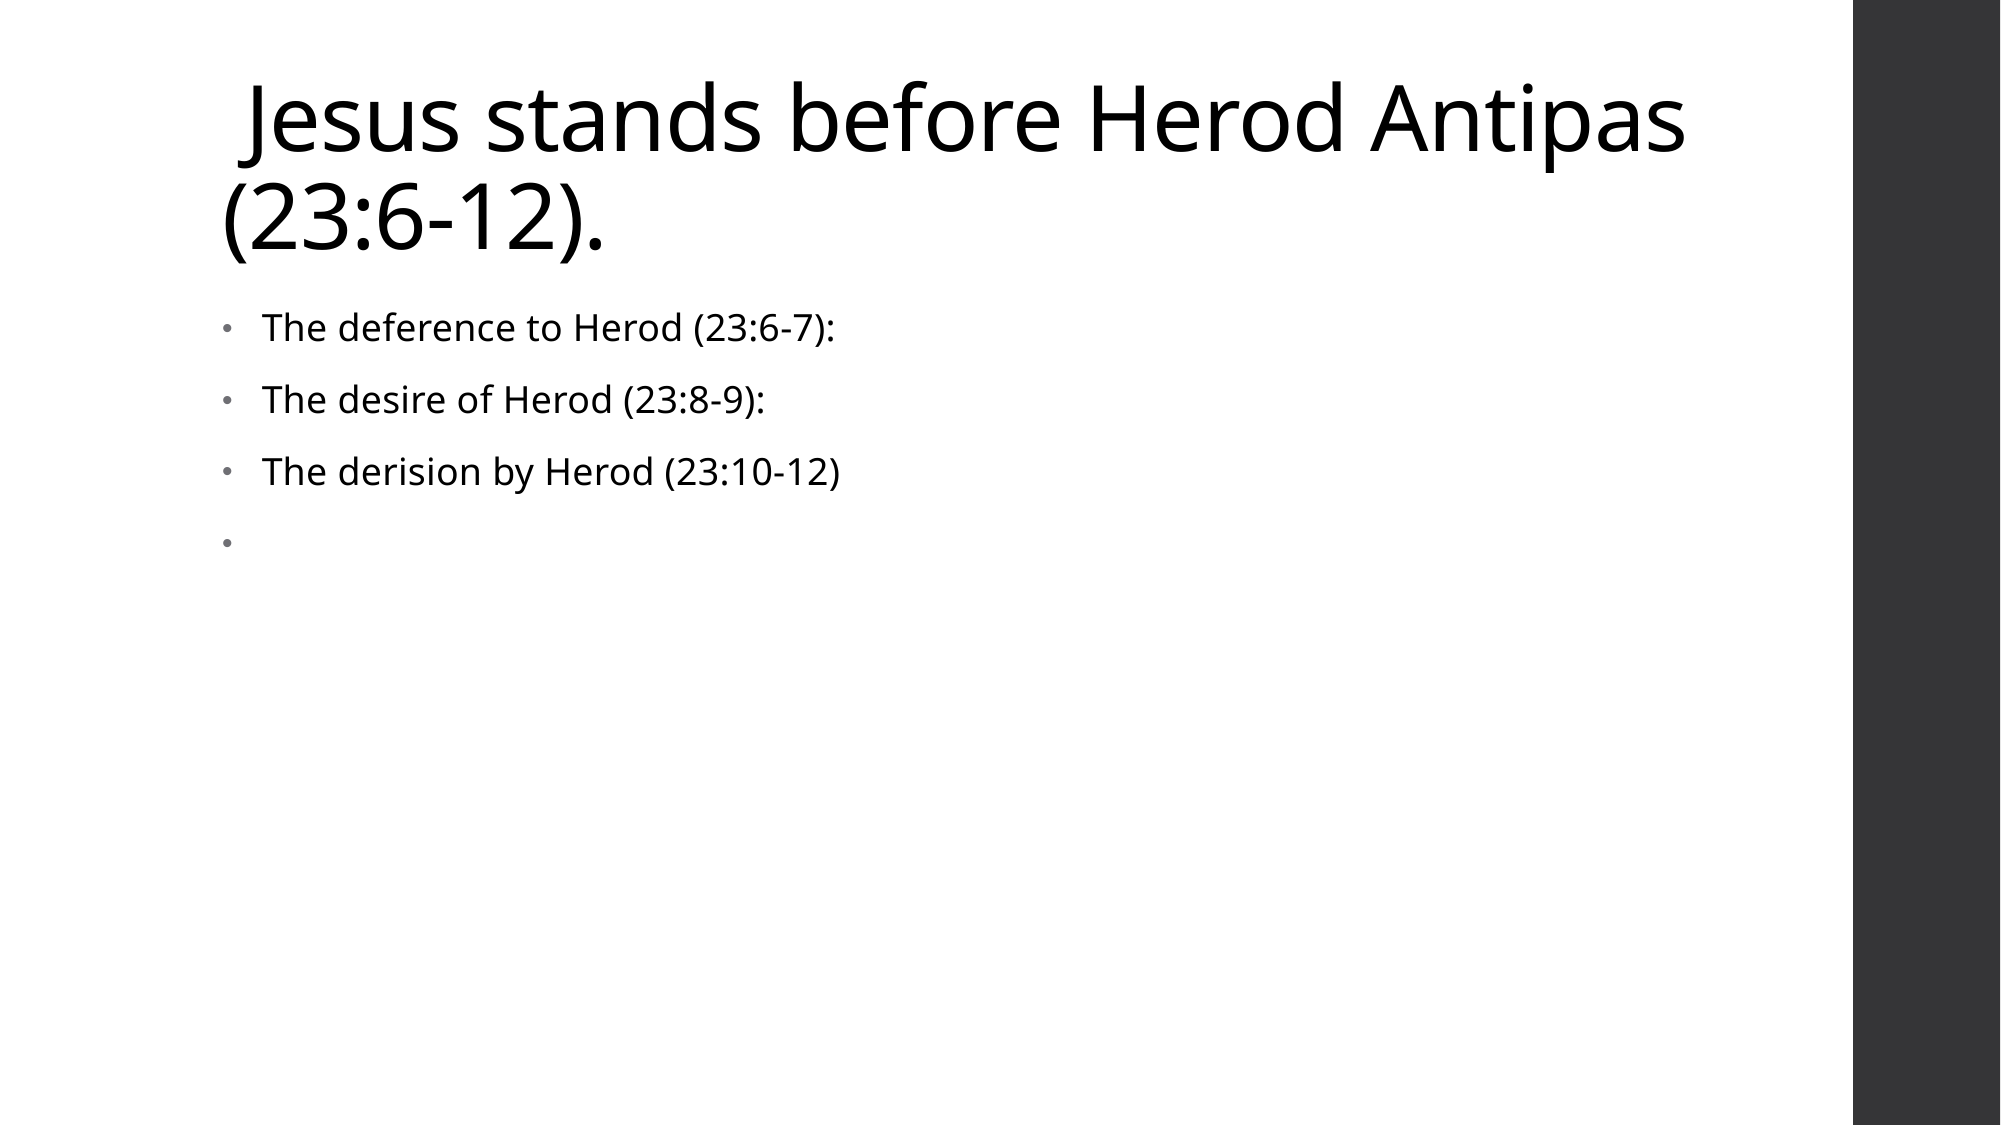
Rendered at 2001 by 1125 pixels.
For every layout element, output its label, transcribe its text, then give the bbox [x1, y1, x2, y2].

title Jesus stands before Herod Antipas (23:6-12). [206, 60, 1797, 278]
list The deference to Herod (23:6-7): The desire of Herod (23:8-9): The derision by Herod (23:10-12) [206, 299, 1617, 1014]
